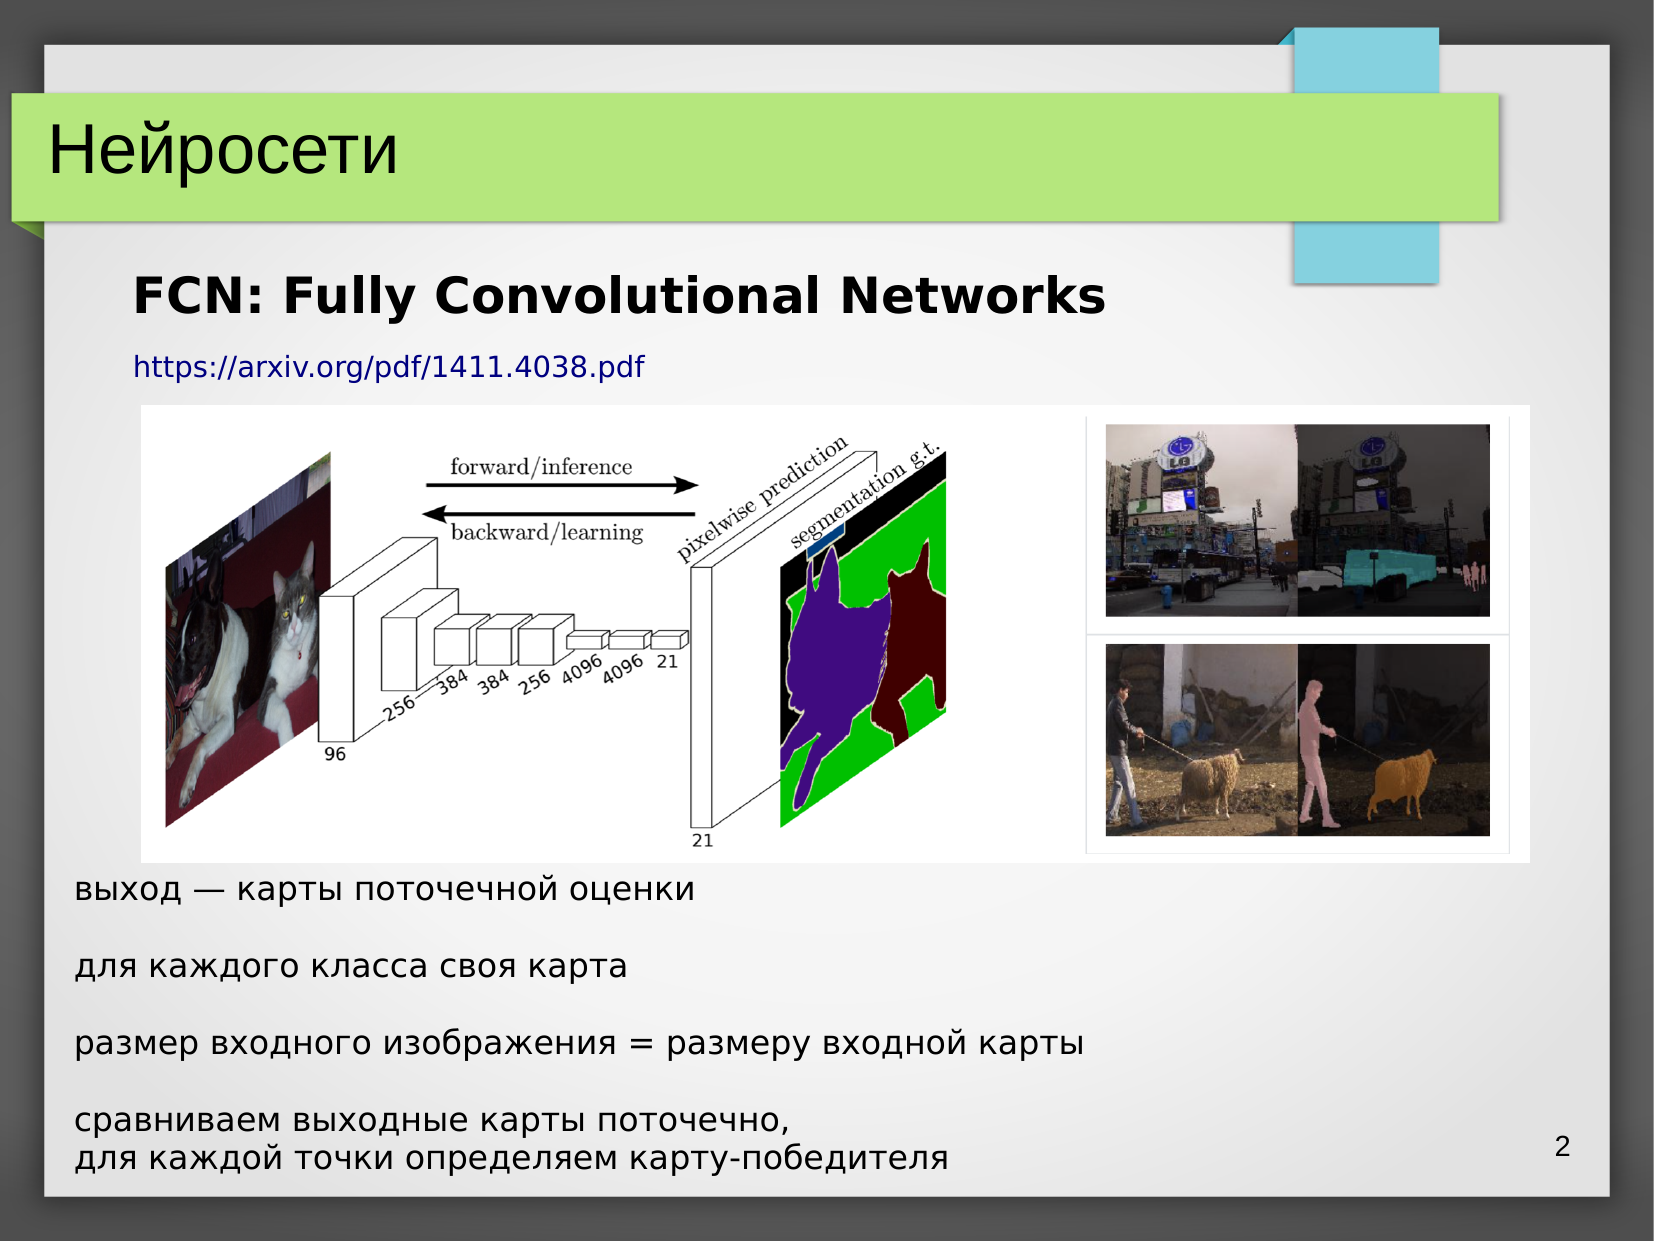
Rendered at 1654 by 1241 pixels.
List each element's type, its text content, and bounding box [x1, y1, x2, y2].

text_box FCN: Fully Convolutional Networks [117, 259, 1264, 343]
text_box https://arxiv.org/pdf/1411.4038.pdf [118, 342, 697, 401]
title Нейросети [47, 96, 1536, 201]
text_box выход — карты поточечной оценки для каждого класса своя карта размер входного изображения = размеру входной карты сравниваем выходные карты поточечно, для каждой точки определяем карту-победителя [59, 862, 1170, 1188]
picture [0, 0, 1654, 1241]
